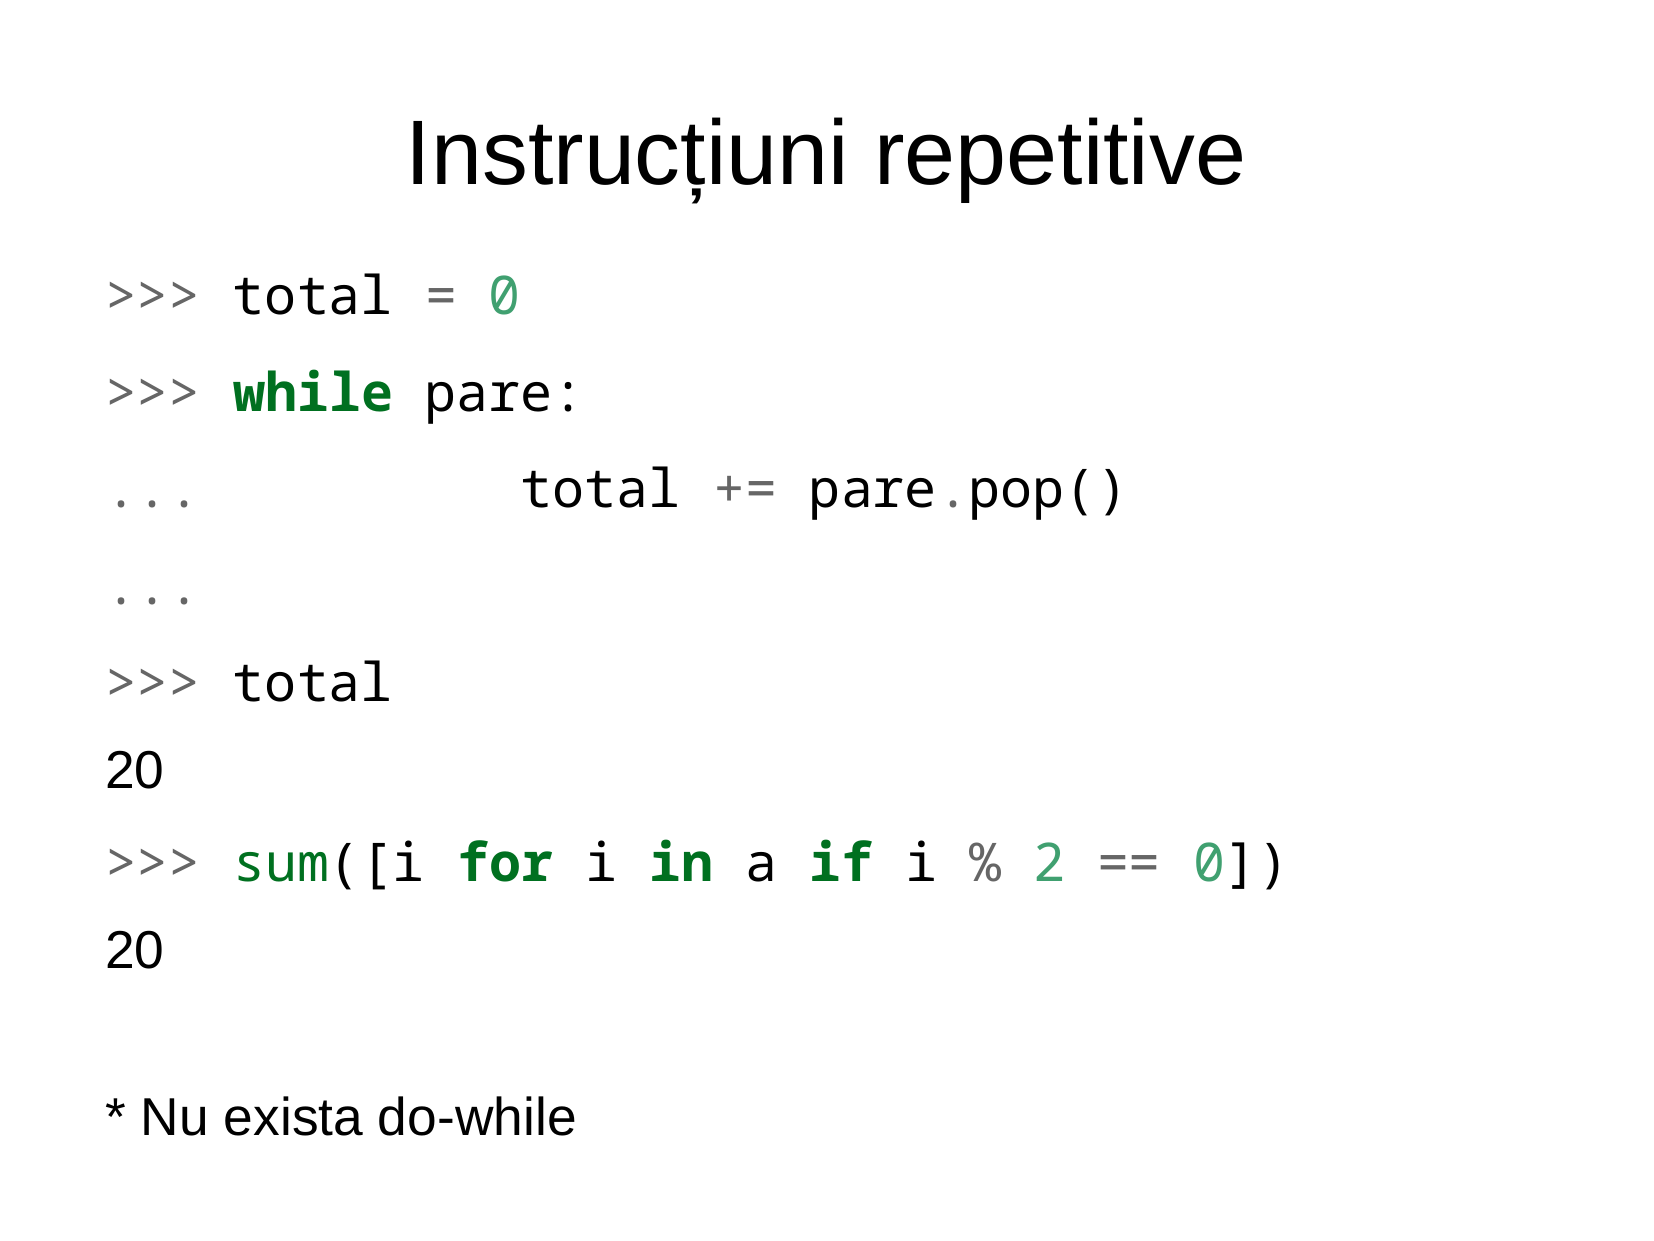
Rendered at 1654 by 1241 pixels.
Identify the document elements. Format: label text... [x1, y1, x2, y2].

title Instrucțiuni repetitive [82, 49, 1571, 257]
list >>> total = 0 >>> while pare: ... total += pare.pop() ... >>> total 20 >>> sum([i for i in a if i % 2 == 0]) 20 * Nu exista do-while [105, 257, 1603, 1156]
